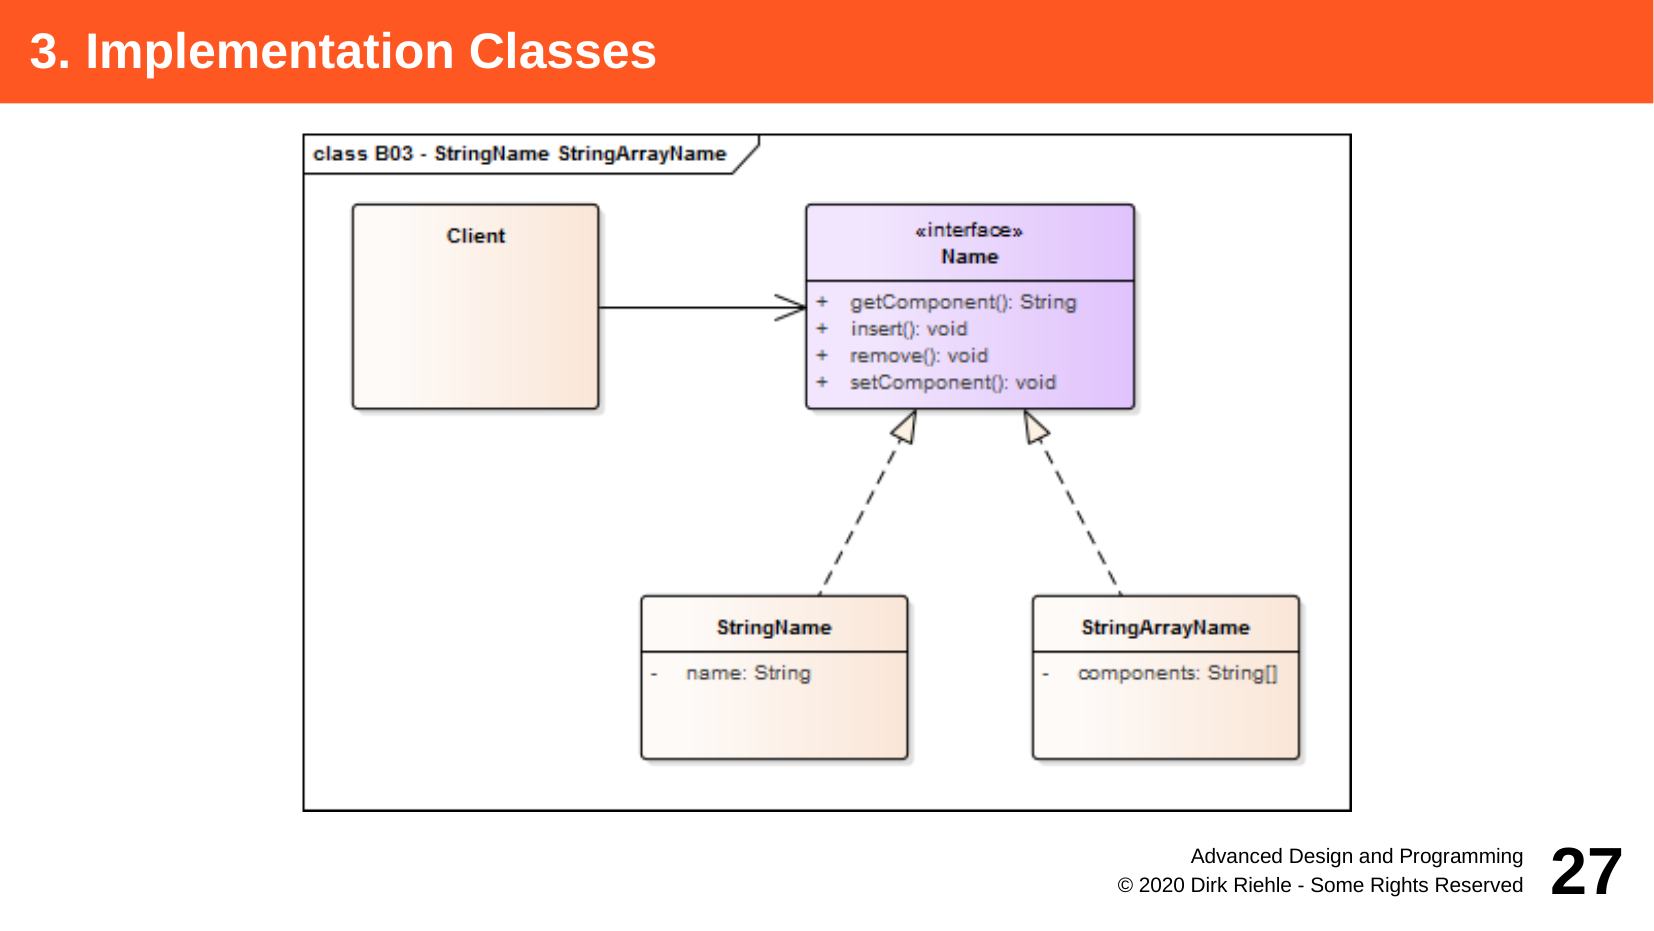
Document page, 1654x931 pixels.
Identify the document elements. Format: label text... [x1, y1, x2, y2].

title 3. Implementation Classes [0, 0, 1654, 104]
picture [301, 132, 1352, 813]
